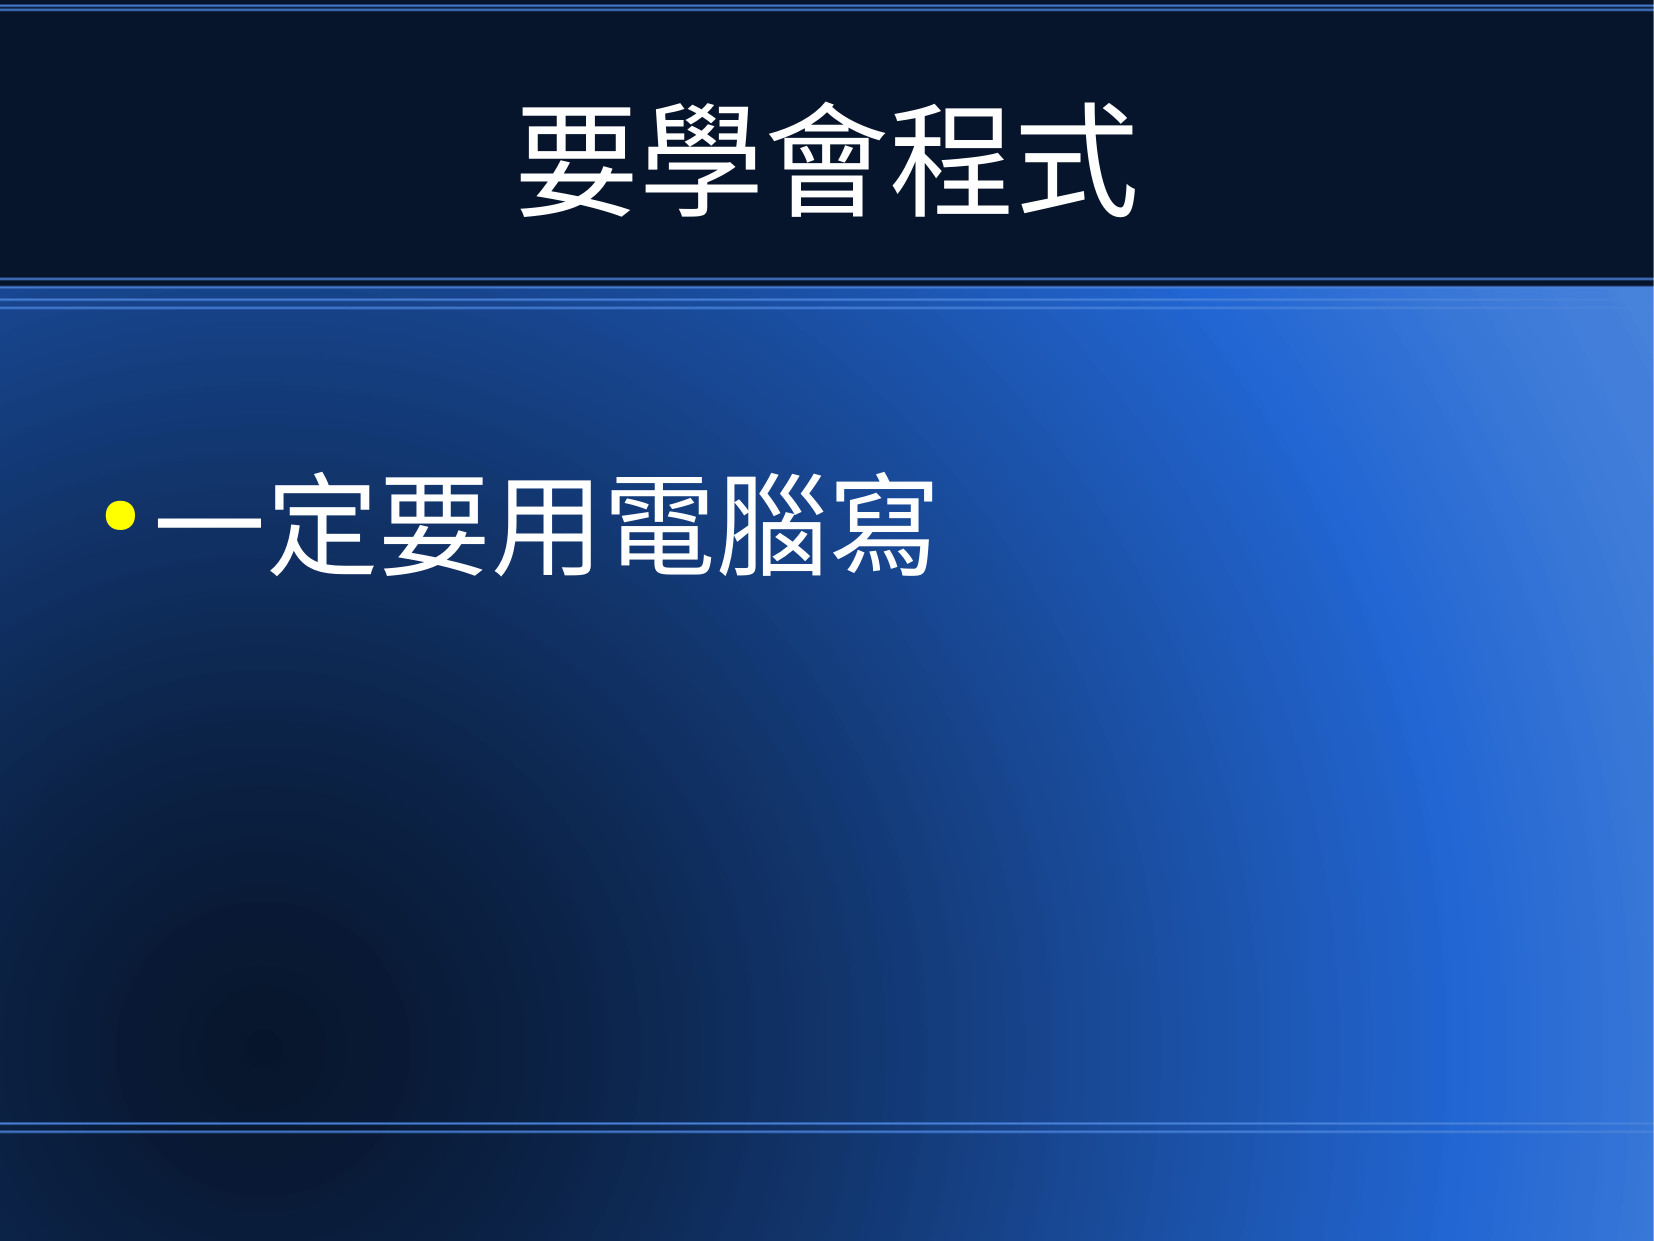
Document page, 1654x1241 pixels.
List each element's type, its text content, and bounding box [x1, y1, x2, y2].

list 一定要用電腦寫 [82, 355, 1571, 1241]
title 要學會程式 [82, 49, 1571, 257]
picture [0, 0, 1654, 1241]
